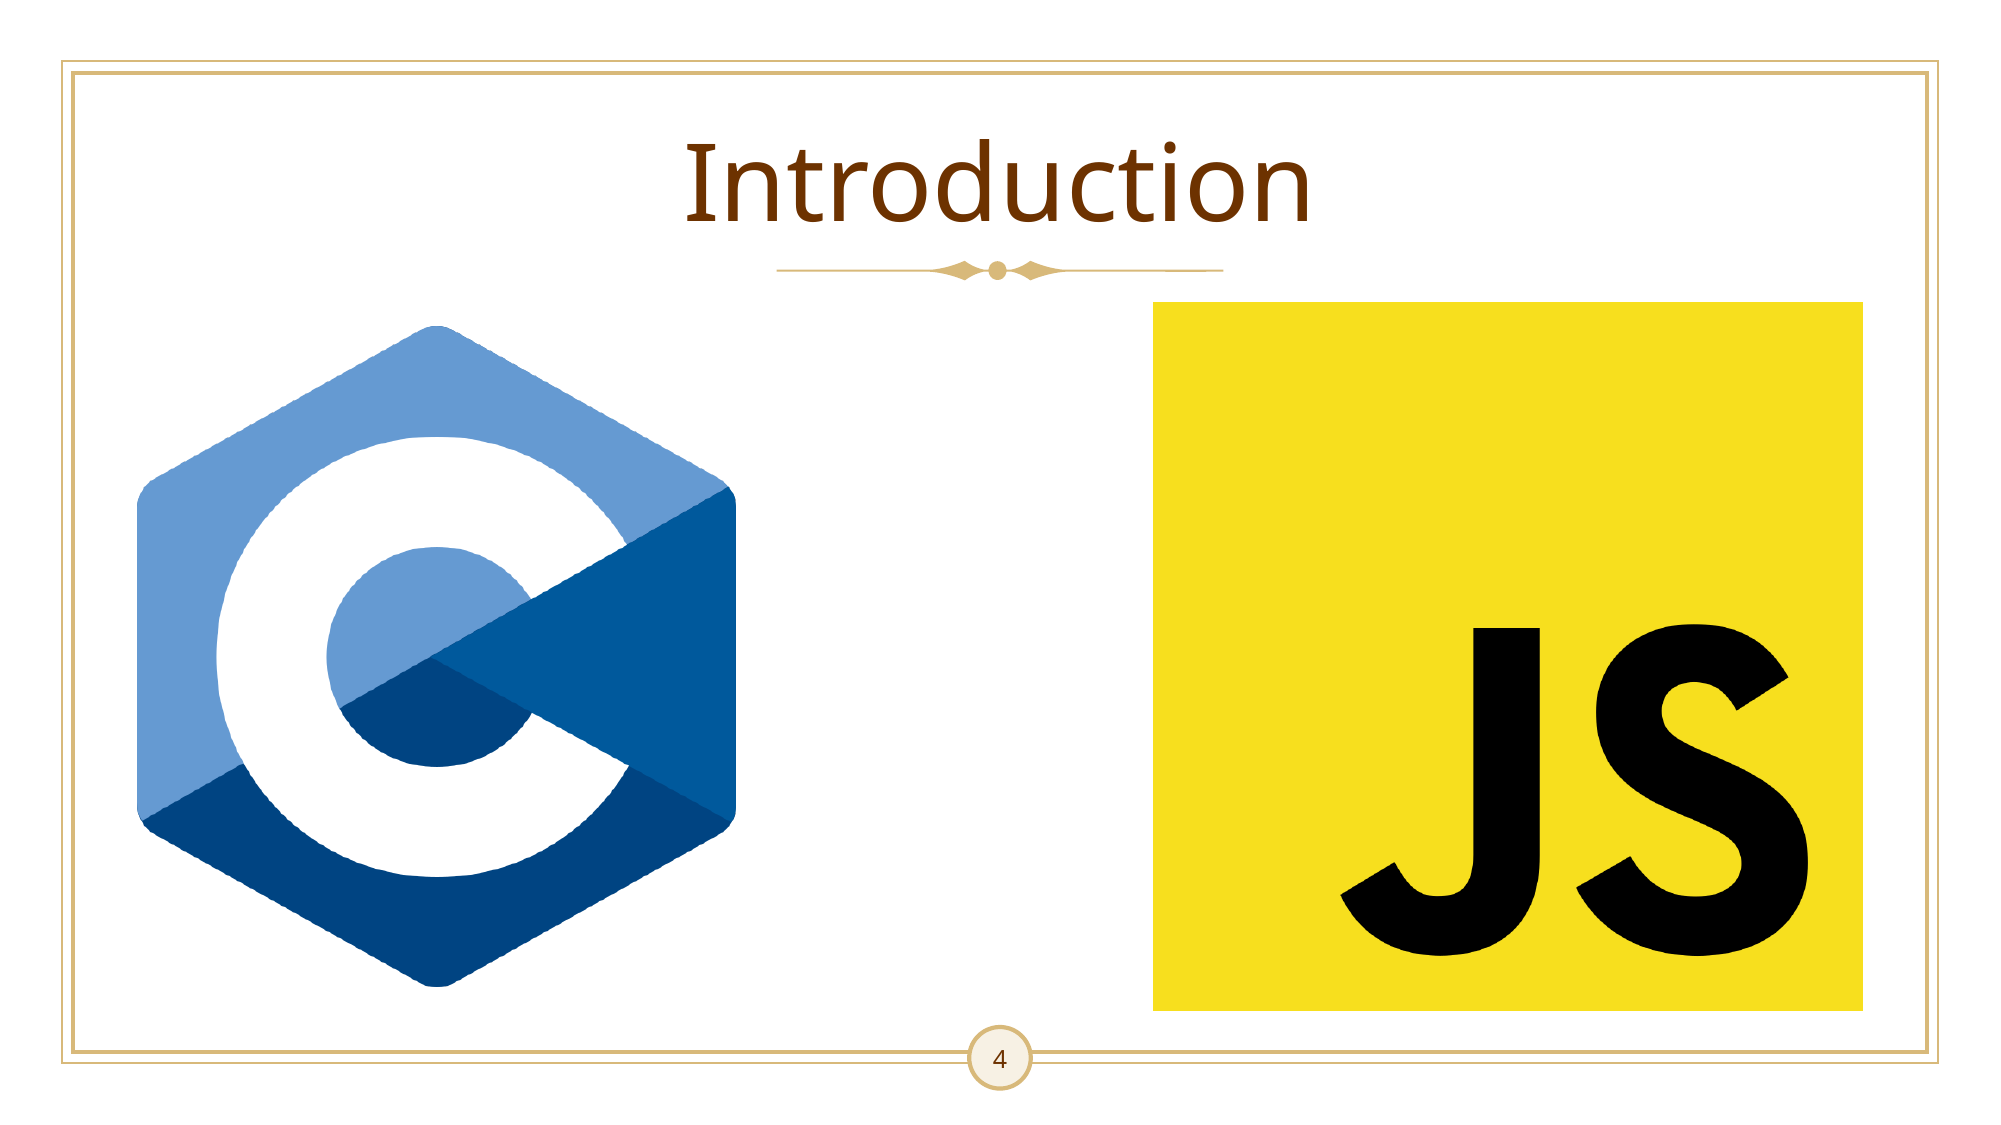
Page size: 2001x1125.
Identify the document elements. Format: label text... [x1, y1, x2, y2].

text_box [954, 1029, 1046, 1090]
picture [137, 326, 736, 988]
title Introduction [137, 107, 1863, 256]
picture [1153, 302, 1863, 1011]
